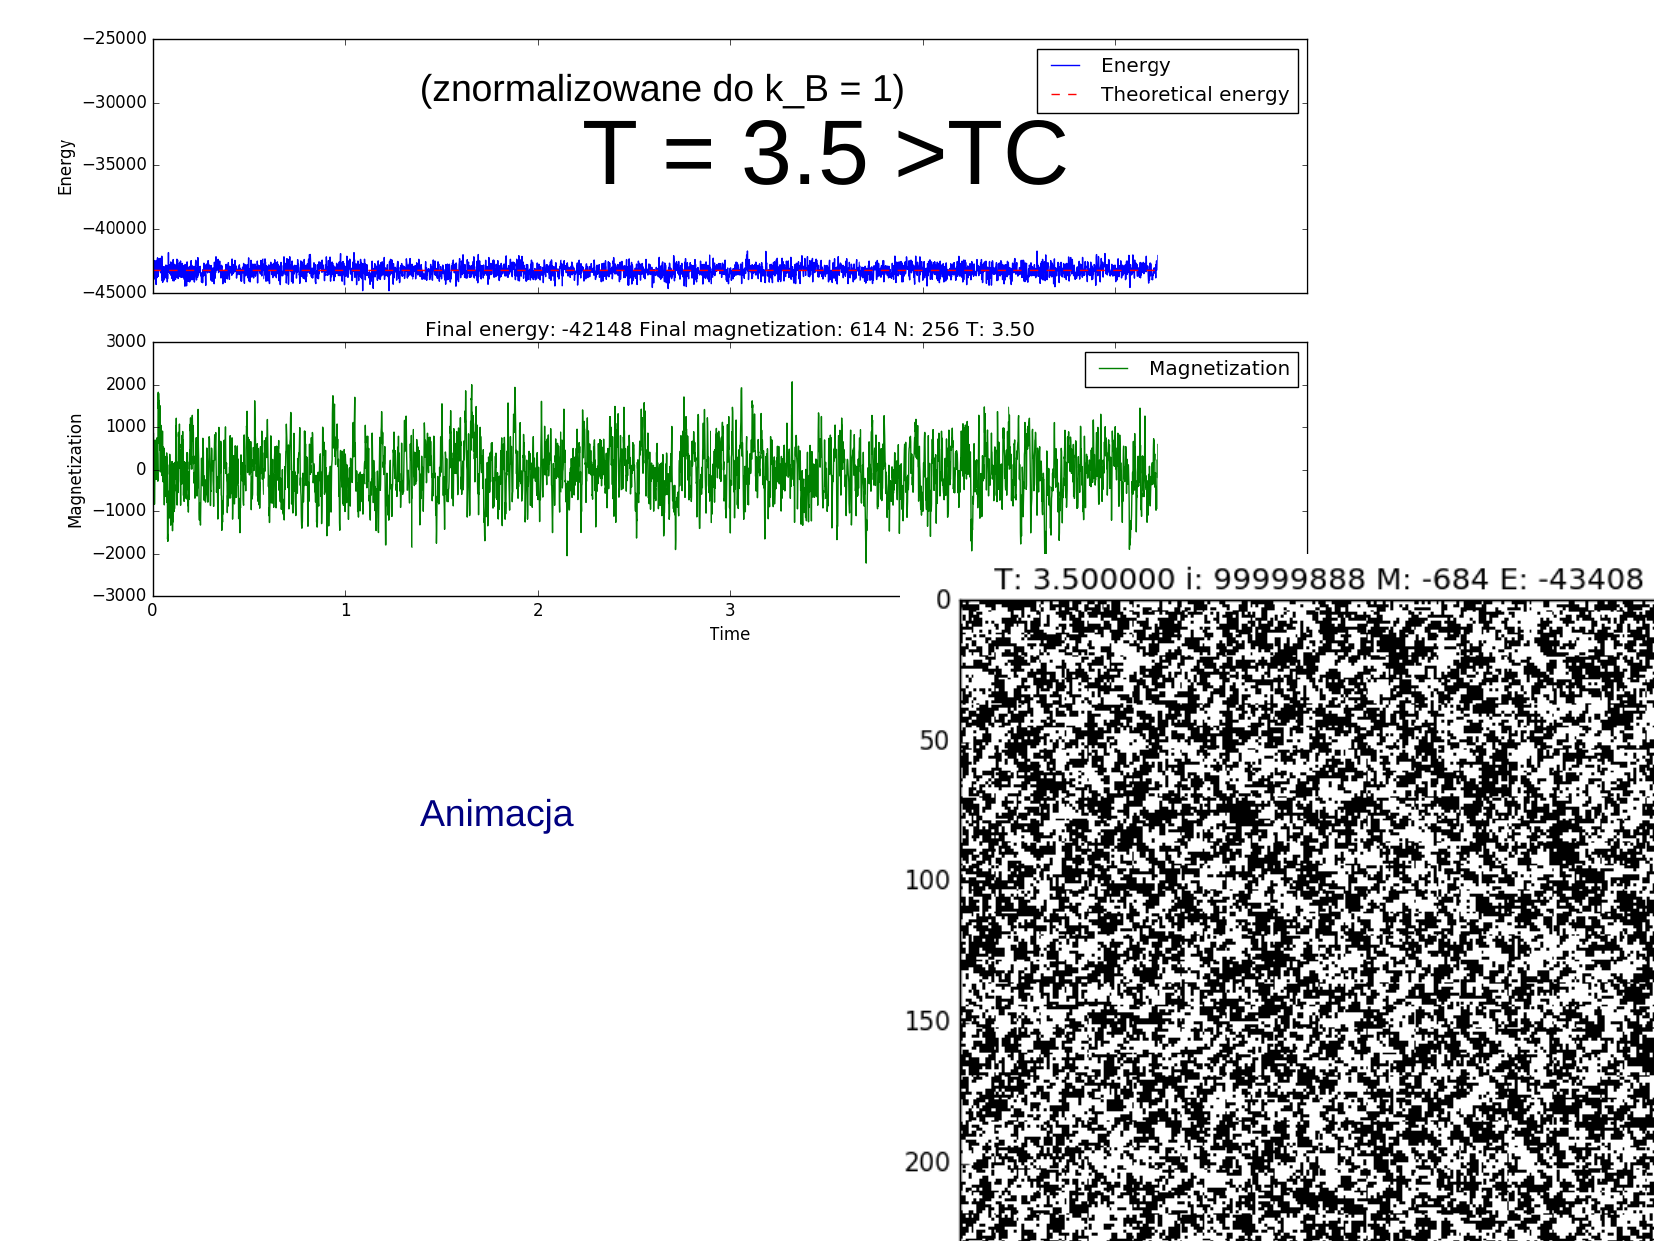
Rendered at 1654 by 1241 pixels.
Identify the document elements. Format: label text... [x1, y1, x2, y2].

title T = 3.5 >TC [82, 49, 1571, 257]
text_box Animacja [405, 784, 601, 856]
text_box (znormalizowane do k_B = 1) [405, 60, 1036, 201]
picture [0, 0, 1654, 1241]
